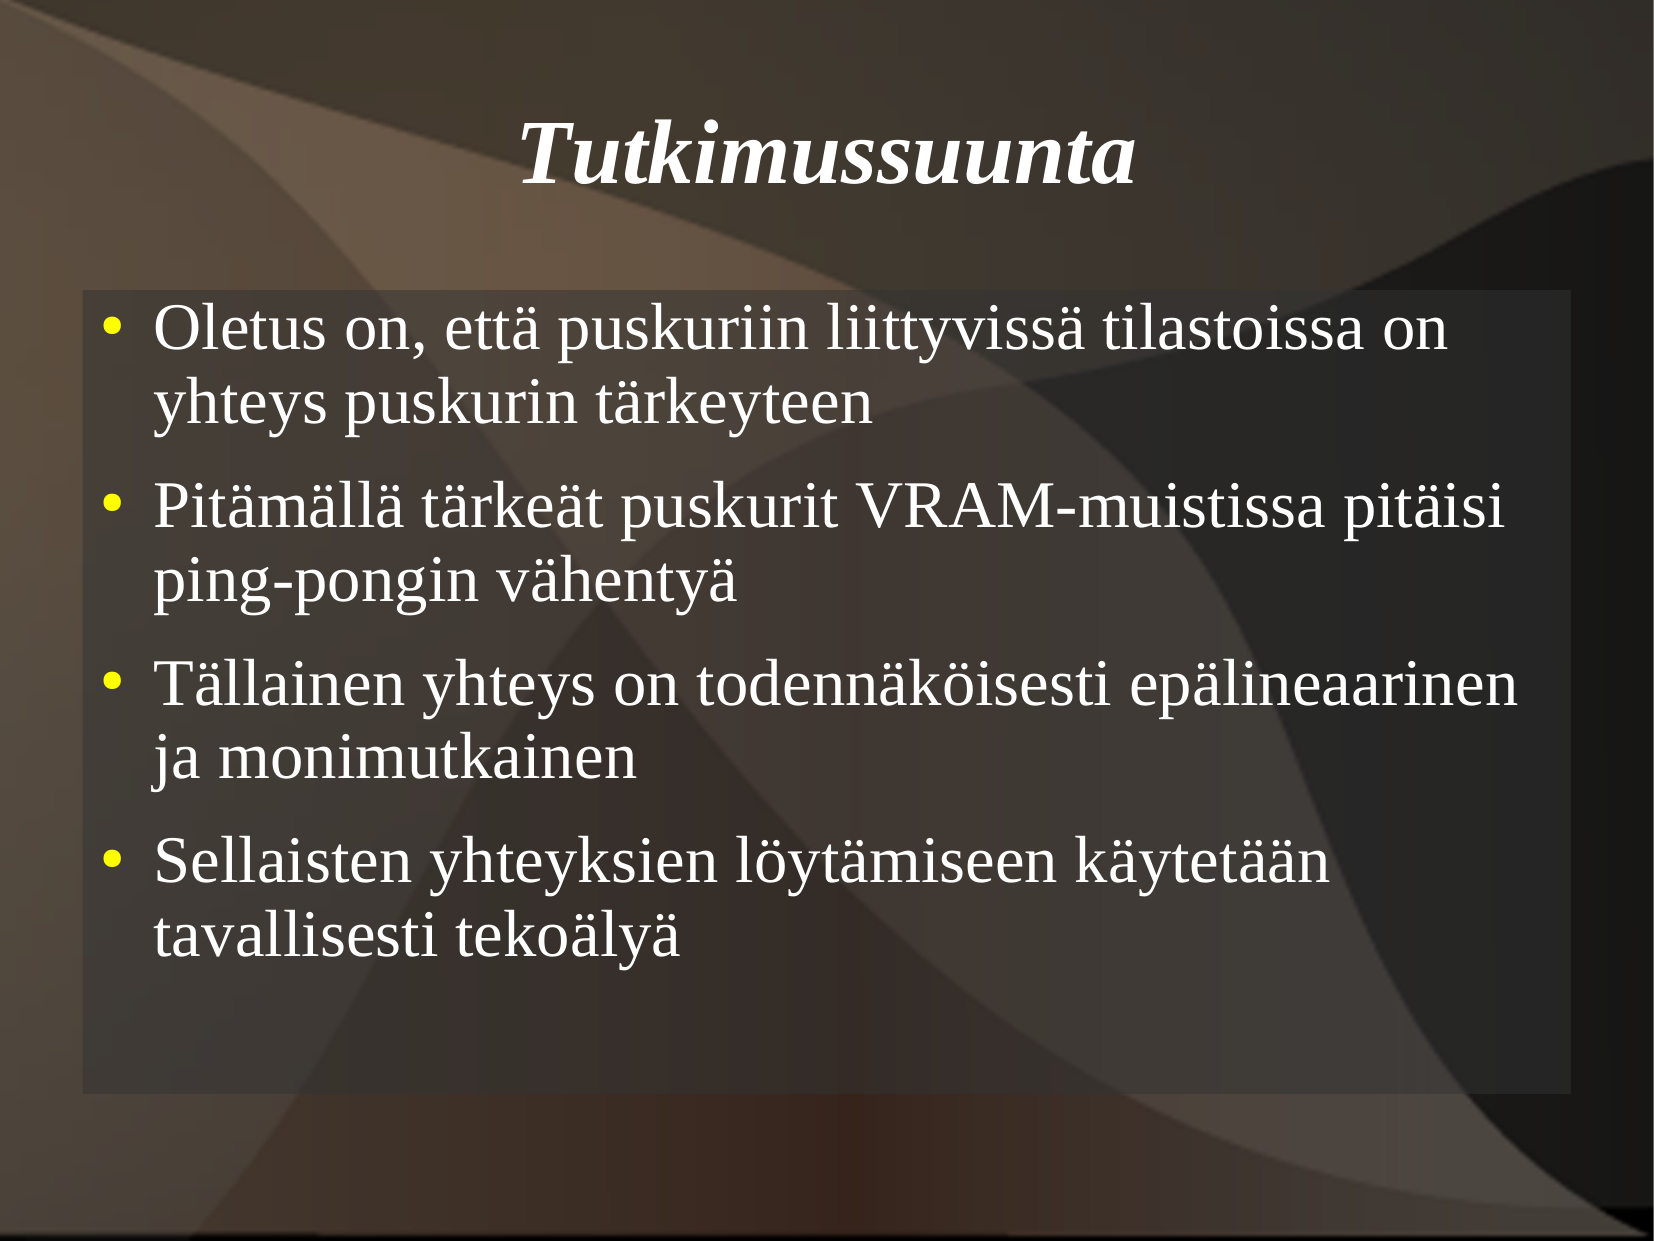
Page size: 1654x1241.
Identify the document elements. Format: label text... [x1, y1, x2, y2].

list Oletus on, että puskuriin liittyvissä tilastoissa on yhteys puskurin tärkeyteen Pitämällä tärkeät puskurit VRAM-muistissa pitäisi ping-pongin vähentyä Tällainen yhteys on todennäköisesti epälineaarinen ja monimutkainen Sellaisten yhteyksien löytämiseen käytetään tavallisesti tekoälyä [82, 290, 1571, 1094]
title Tutkimussuunta [82, 56, 1571, 250]
picture [0, 0, 1654, 1241]
